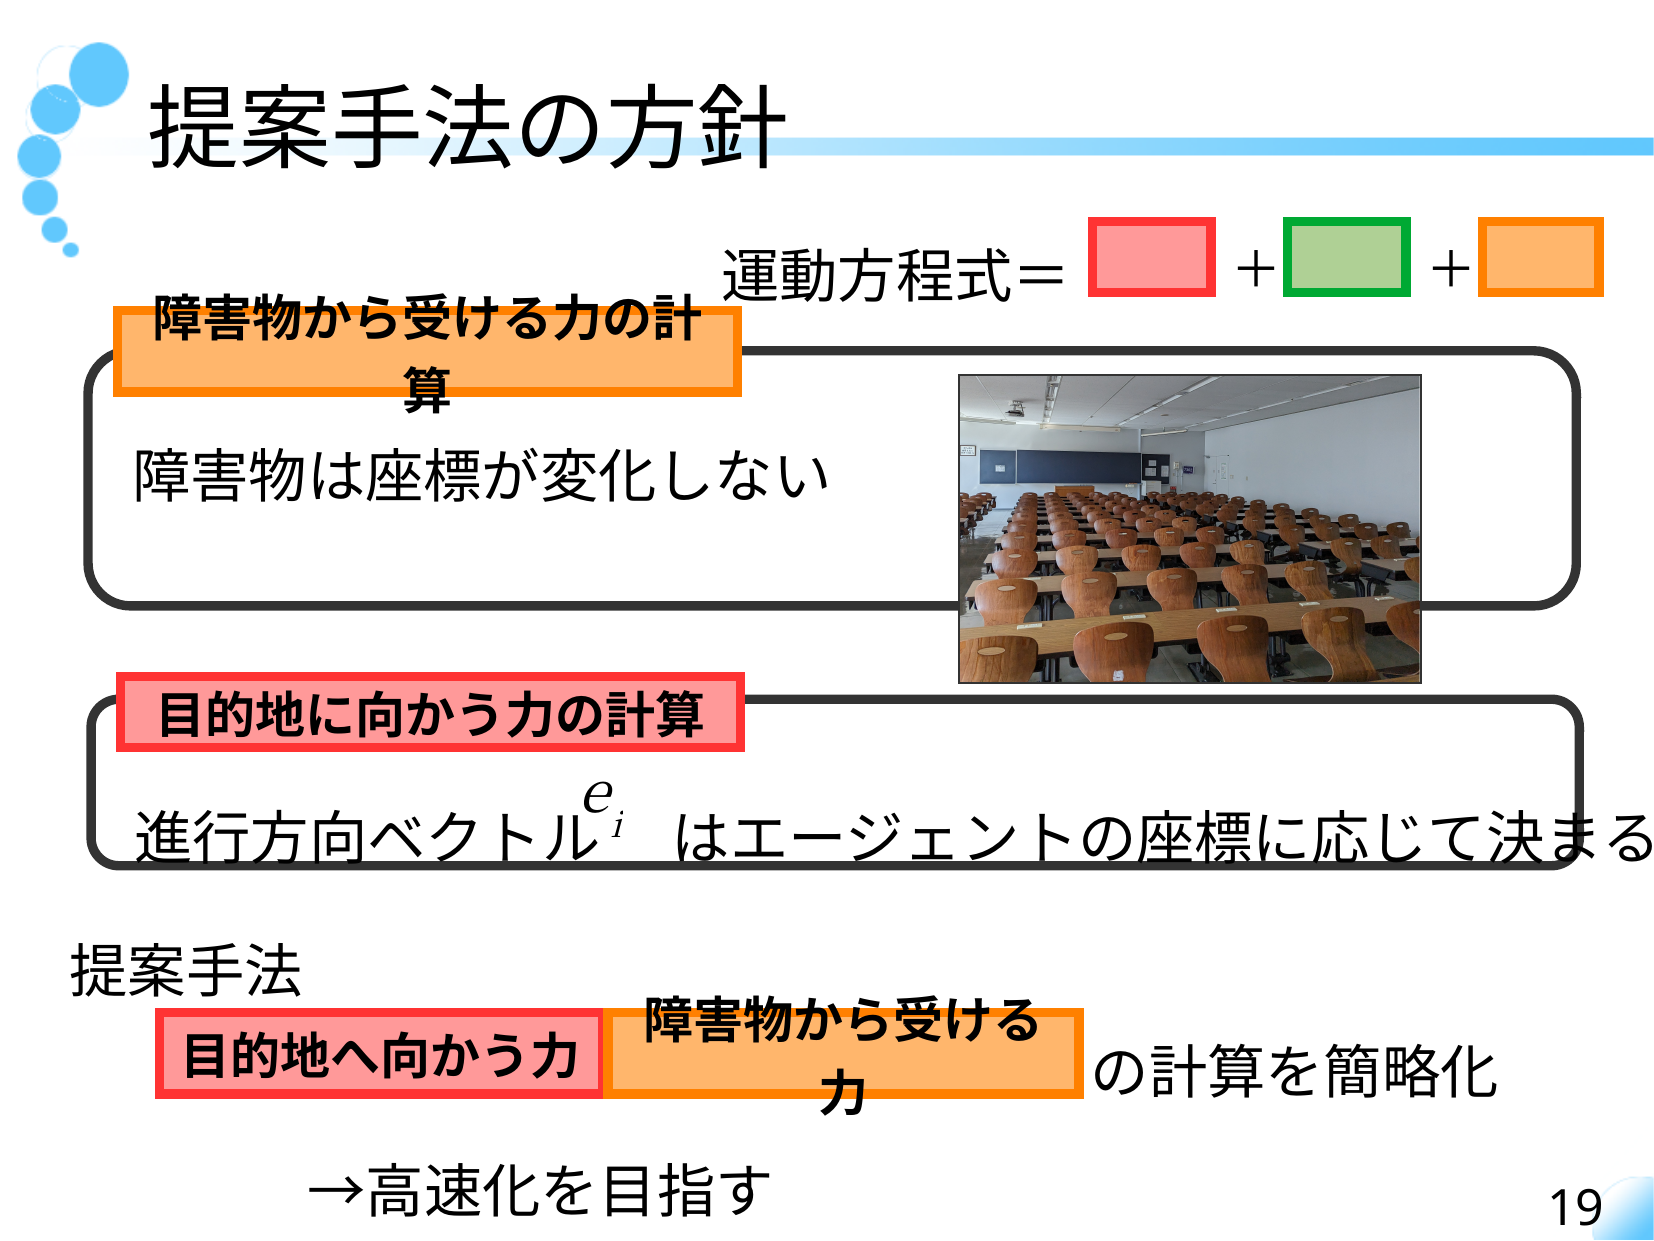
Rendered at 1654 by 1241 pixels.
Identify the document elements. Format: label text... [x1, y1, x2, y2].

text_box [1482, 221, 1600, 293]
text_box [1559, 848, 1573, 858]
text_box 障害物から受ける力 [982, 1012, 1012, 1018]
text_box ＋ [1411, 222, 1471, 292]
text_box 進行方向ベクトル はエージェントの座標に応じて決まる [61, 687, 1548, 913]
text_box [88, 350, 1577, 606]
text_box 障害物から受ける力 [858, 1012, 896, 1018]
text_box 障害物から受ける力 [721, 1012, 753, 1018]
text_box 提案手法 [11, 915, 361, 1019]
text_box [1548, 699, 1580, 866]
text_box 運動方程式＝ [706, 222, 1127, 296]
text_box 障害物から受ける力 [608, 1012, 647, 1018]
text_box ＋ [1216, 222, 1276, 292]
text_box 障害物は座標が変化しない [117, 422, 1429, 648]
text_box 障害物から受ける力 [658, 1012, 715, 1018]
text_box 目的地に向かう力の計算 [120, 676, 741, 748]
text_box の計算を簡略化 →高速化を目指す [118, 1018, 1509, 1186]
text_box 障害物から受ける力の計算 [117, 310, 738, 393]
title 提案手法の方針 [147, 55, 1636, 266]
chart [578, 748, 623, 847]
picture [0, 0, 1654, 1240]
text_box 障害物から受ける力 [1019, 1012, 1079, 1018]
text_box [1287, 221, 1407, 293]
text_box 目的地へ向かう力 [159, 1012, 603, 1018]
text_box [1092, 221, 1211, 293]
